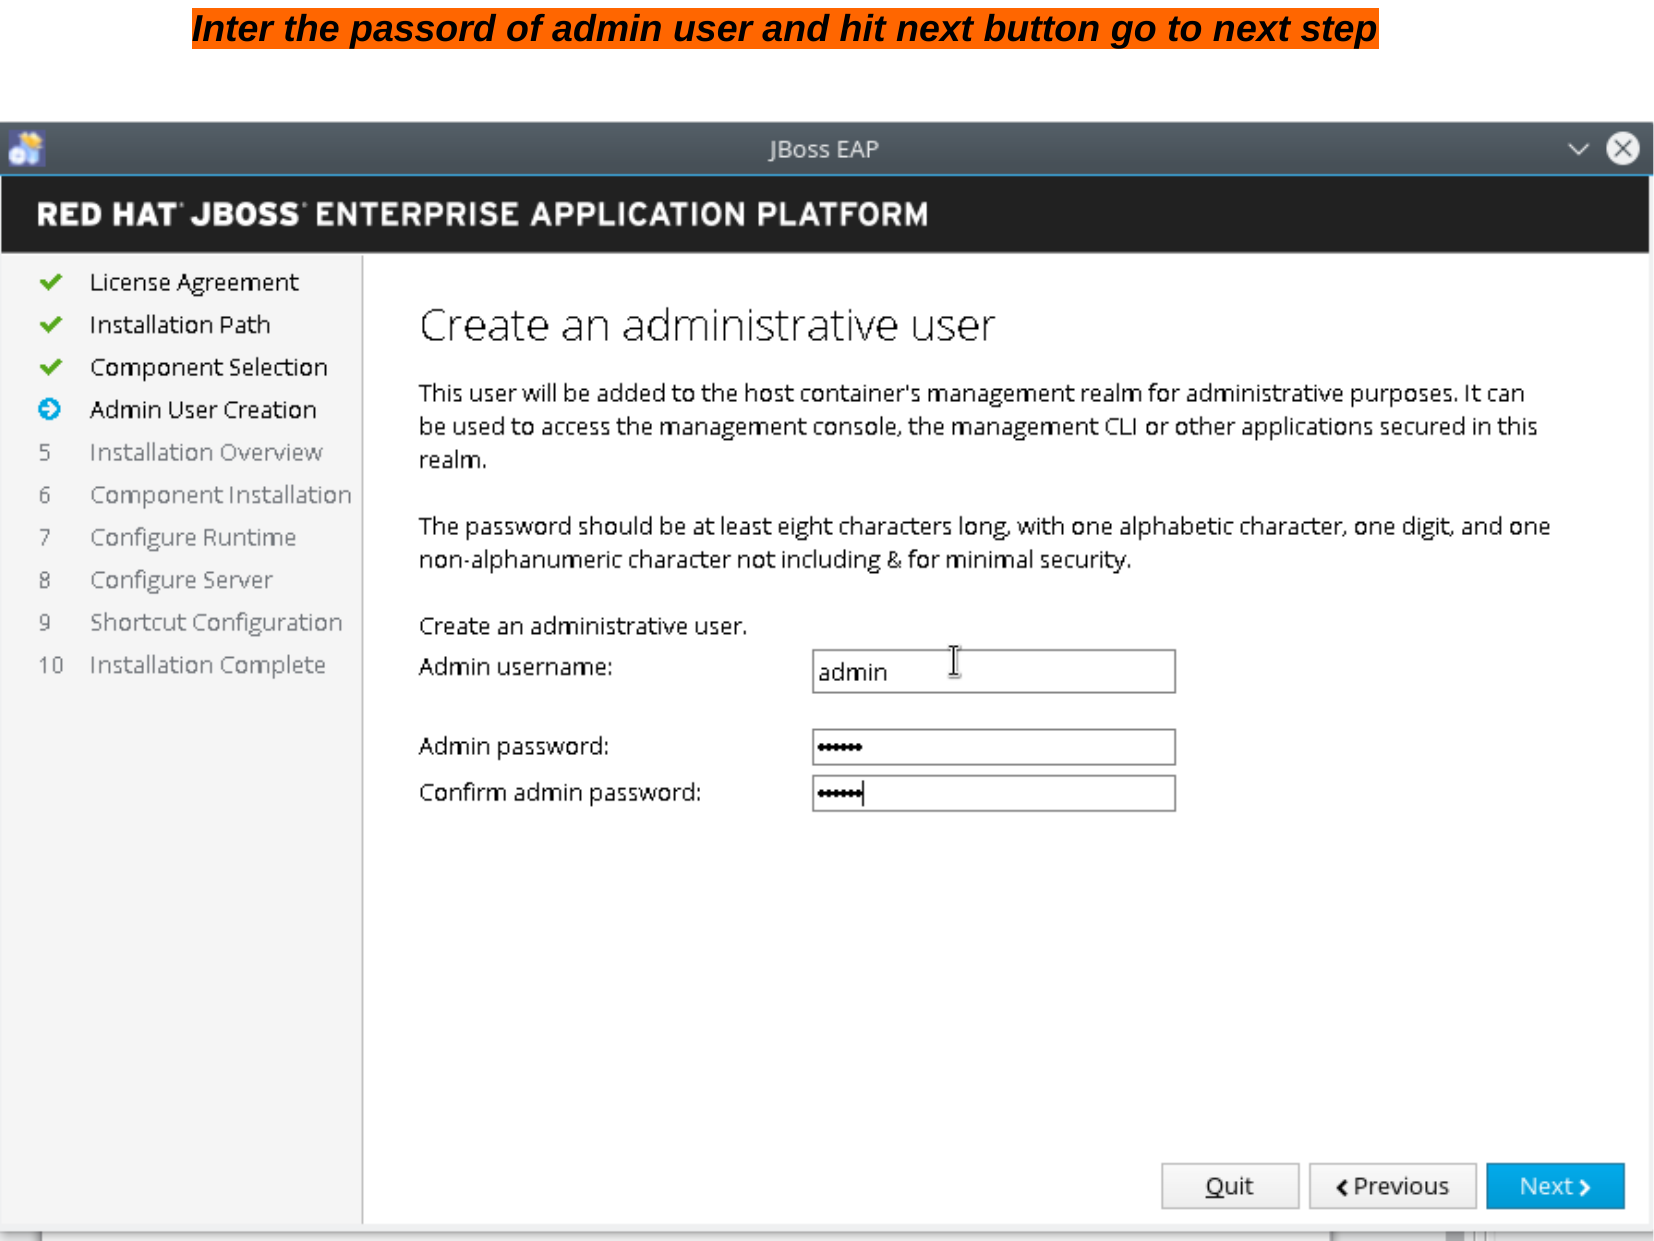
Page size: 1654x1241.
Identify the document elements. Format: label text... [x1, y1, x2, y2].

text_box Inter the passord of admin user and hit next button go to next step [23, 0, 1548, 99]
picture [0, 121, 1654, 1241]
